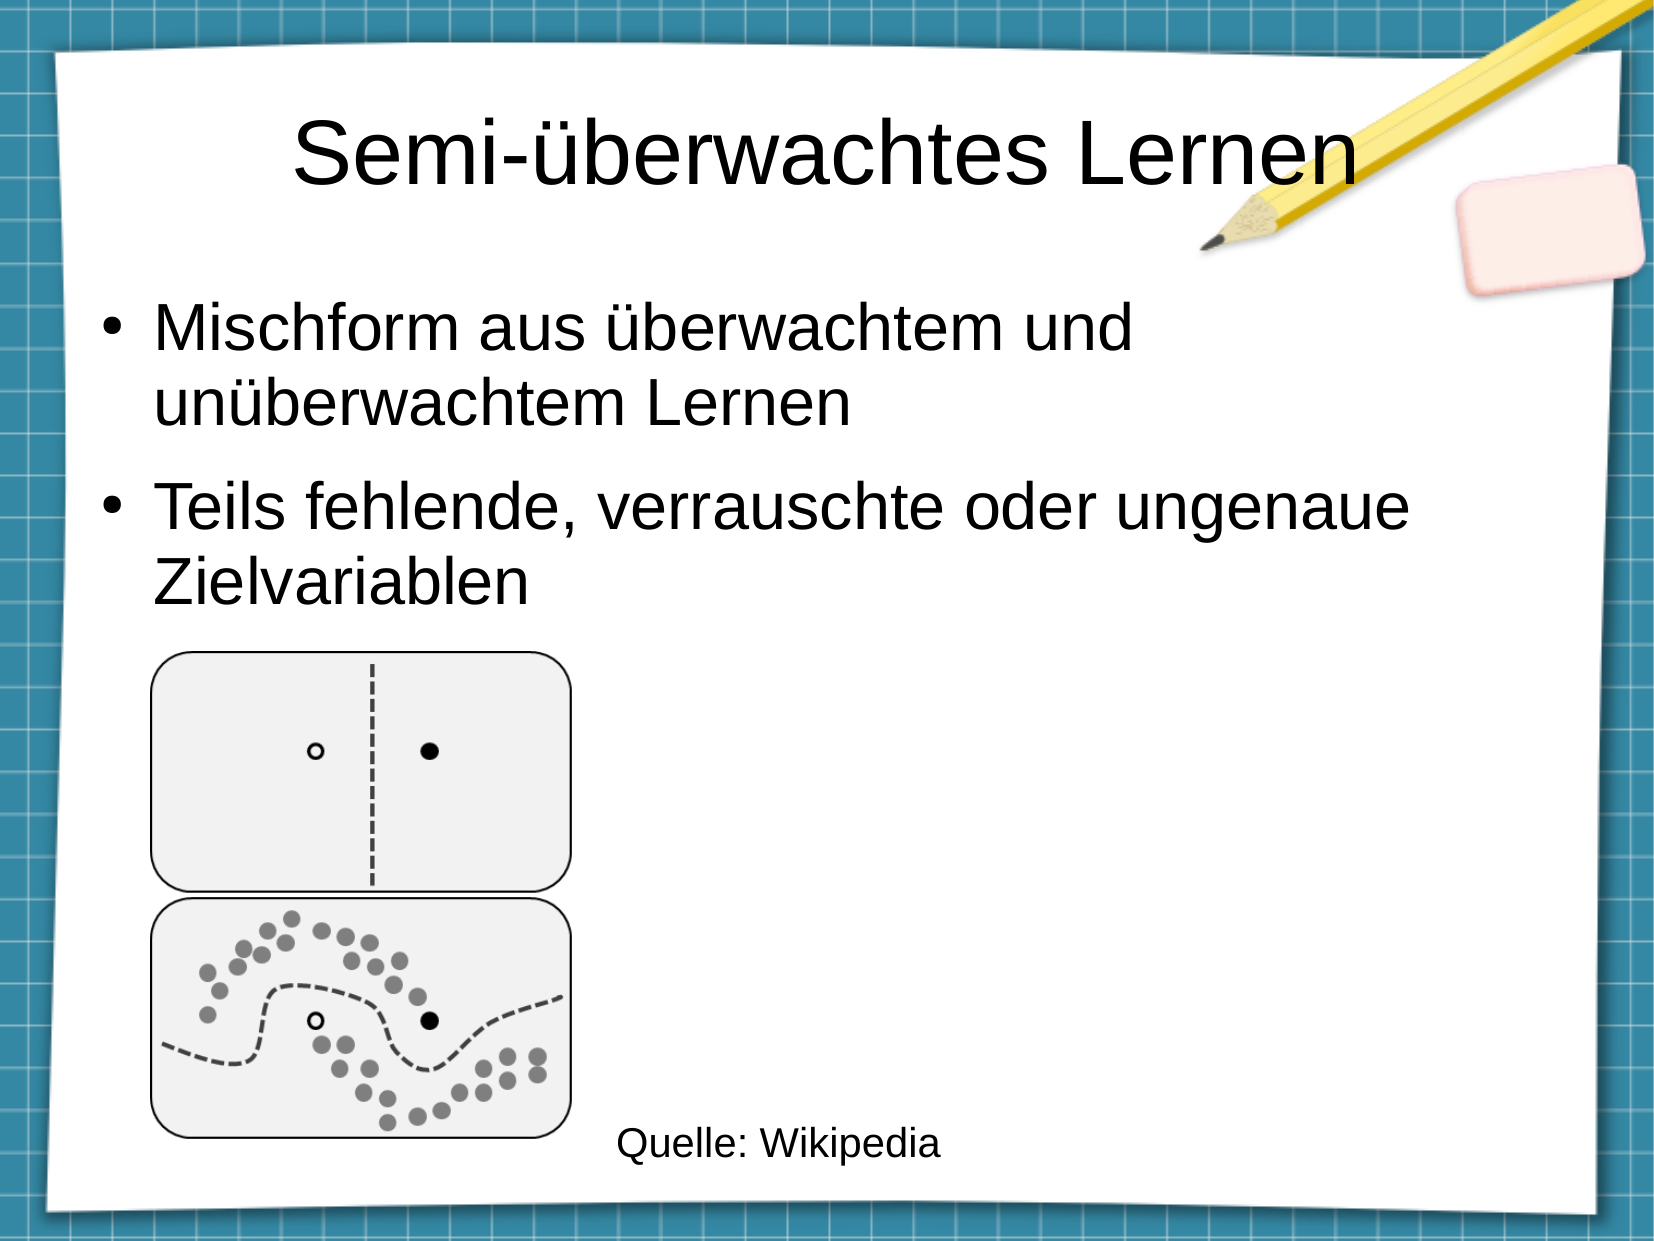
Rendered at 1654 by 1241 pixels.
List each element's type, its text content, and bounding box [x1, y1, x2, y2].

list Mischform aus überwachtem und unüberwachtem Lernen Teils fehlende, verrauschte oder ungenaue Zielvariablen Quelle: Wikipedia [82, 290, 1571, 1186]
picture [0, 0, 1654, 1241]
title Semi-überwachtes Lernen [82, 49, 1571, 257]
